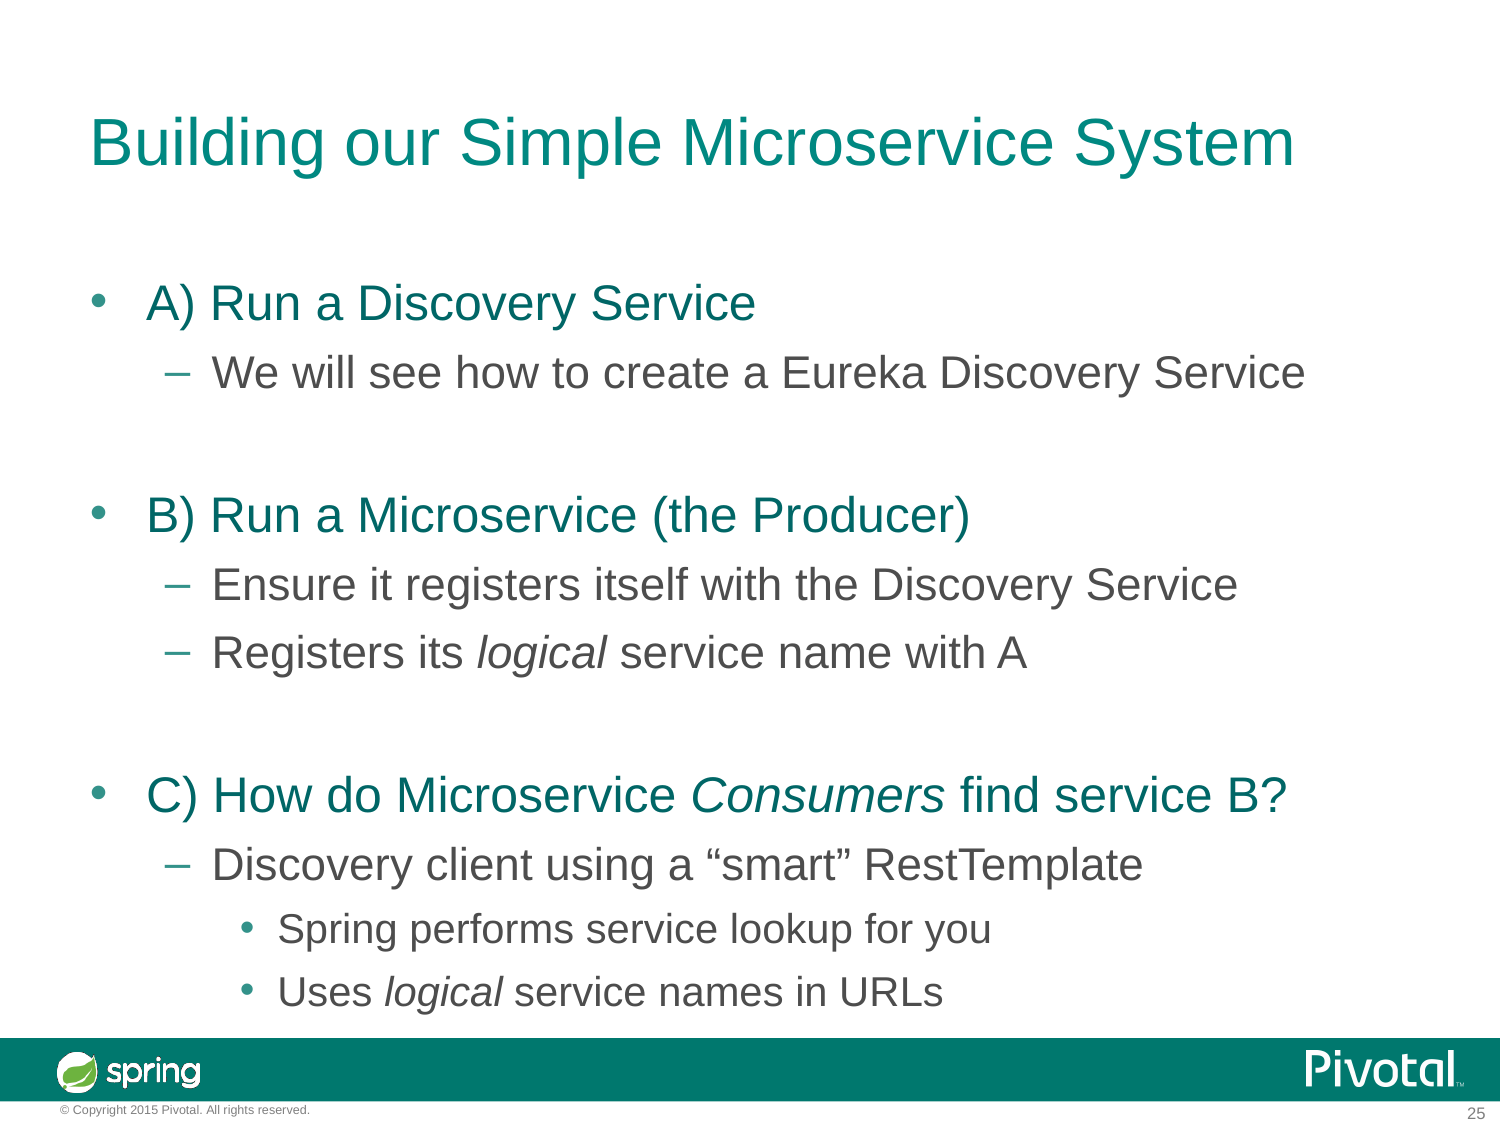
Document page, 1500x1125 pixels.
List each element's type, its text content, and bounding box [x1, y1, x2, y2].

title Building our Simple Microservice System [75, 45, 1426, 233]
picture [32, 1041, 210, 1103]
list A) Run a Discovery Service We will see how to create a Eureka Discovery Service B) Run a Microservice (the Producer) Ensure it registers itself with the Discovery Service Registers its logical service name with A C) How do Microservice Consumers find service B? Discovery client using a “smart” RestTemplate Spring performs service lookup for you Uses logical service names in URLs [75, 262, 1426, 1023]
picture [1306, 1050, 1464, 1087]
